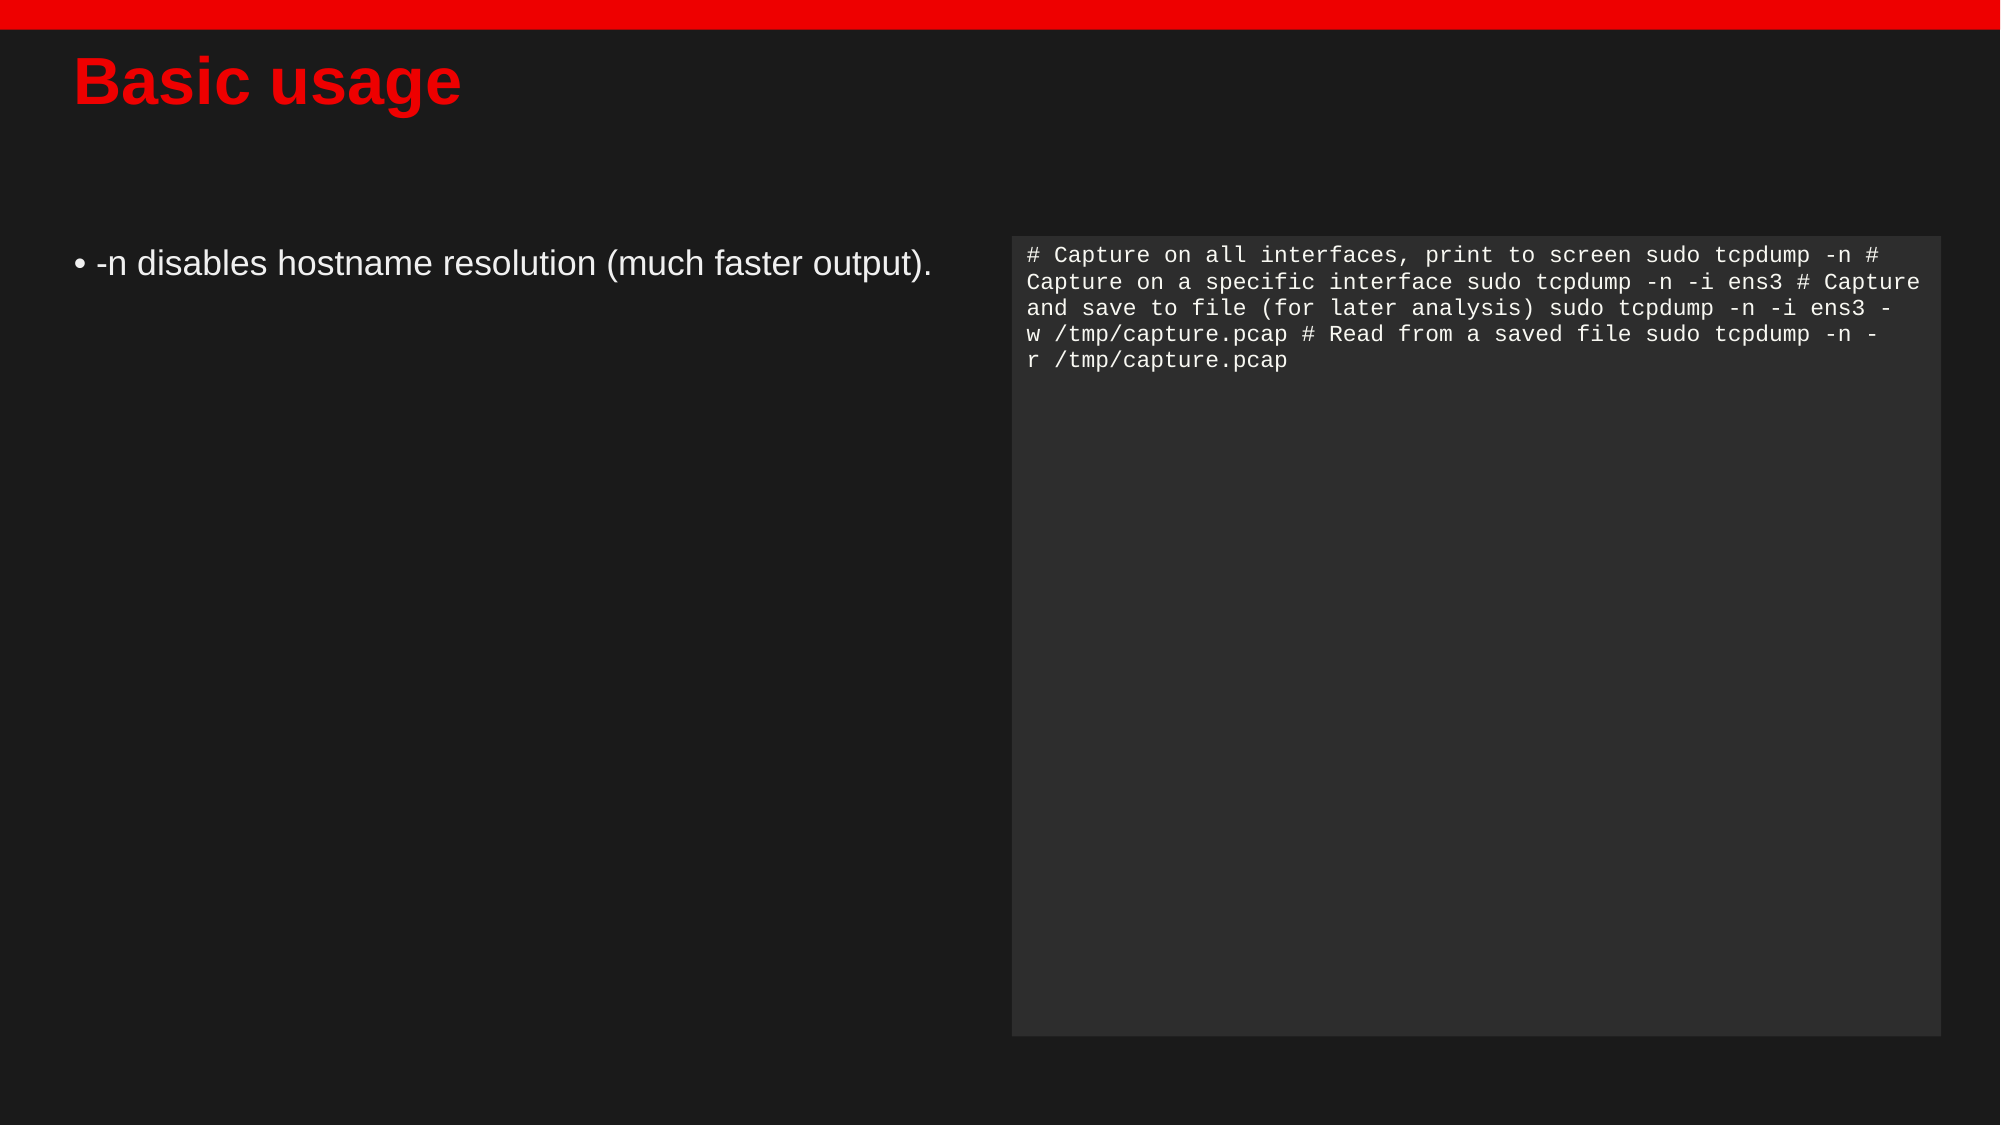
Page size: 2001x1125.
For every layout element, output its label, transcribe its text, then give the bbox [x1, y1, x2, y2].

text_box # Capture on all interfaces, print to screen sudo tcpdump -n # Capture on a specific interface sudo tcpdump -n -i ens3 # Capture and save to file (for later analysis) sudo tcpdump -n -i ens3 -w /tmp/capture.pcap # Read from a saved file sudo tcpdump -n -r /tmp/capture.pcap [1011, 236, 1942, 1037]
text_box • -n disables hostname resolution (much faster output). [59, 236, 989, 1037]
text_box Basic usage [59, 36, 1942, 208]
text_box [0, 0, 2001, 30]
